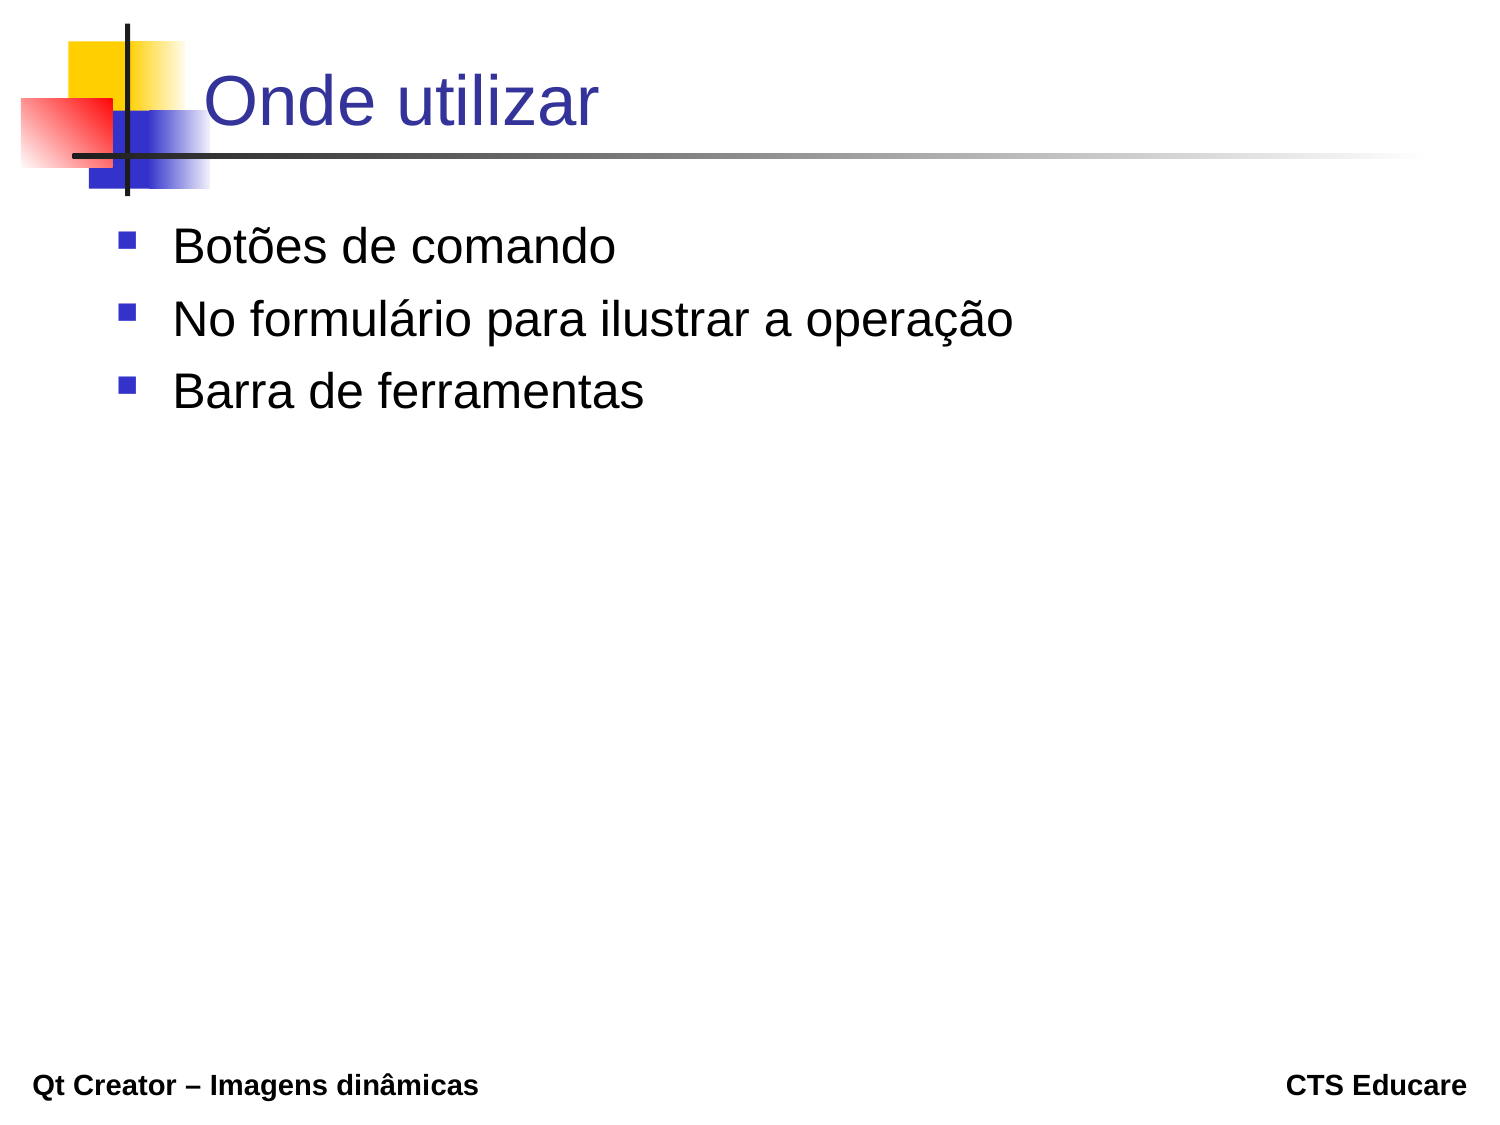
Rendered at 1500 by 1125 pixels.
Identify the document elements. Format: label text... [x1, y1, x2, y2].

list Botões de comando No formulário para ilustrar a operação Barra de ferramentas [100, 206, 1447, 1024]
title Onde utilizar [188, 46, 1468, 149]
